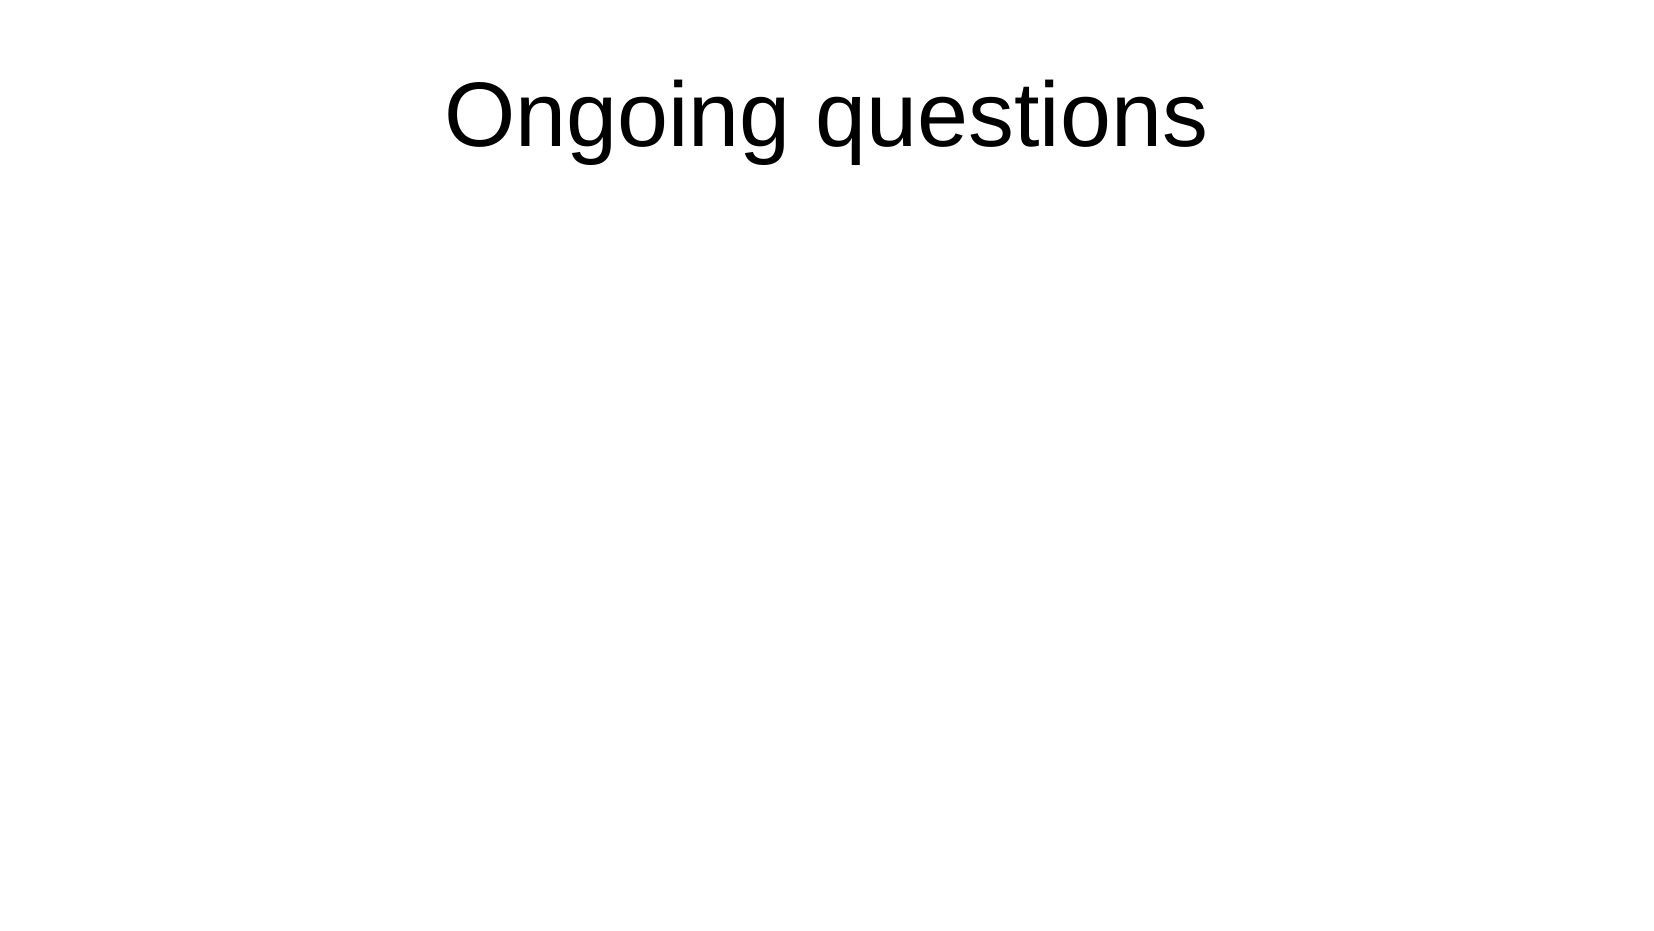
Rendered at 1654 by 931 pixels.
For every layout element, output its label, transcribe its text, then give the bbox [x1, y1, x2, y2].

title Ongoing questions [82, 37, 1571, 193]
